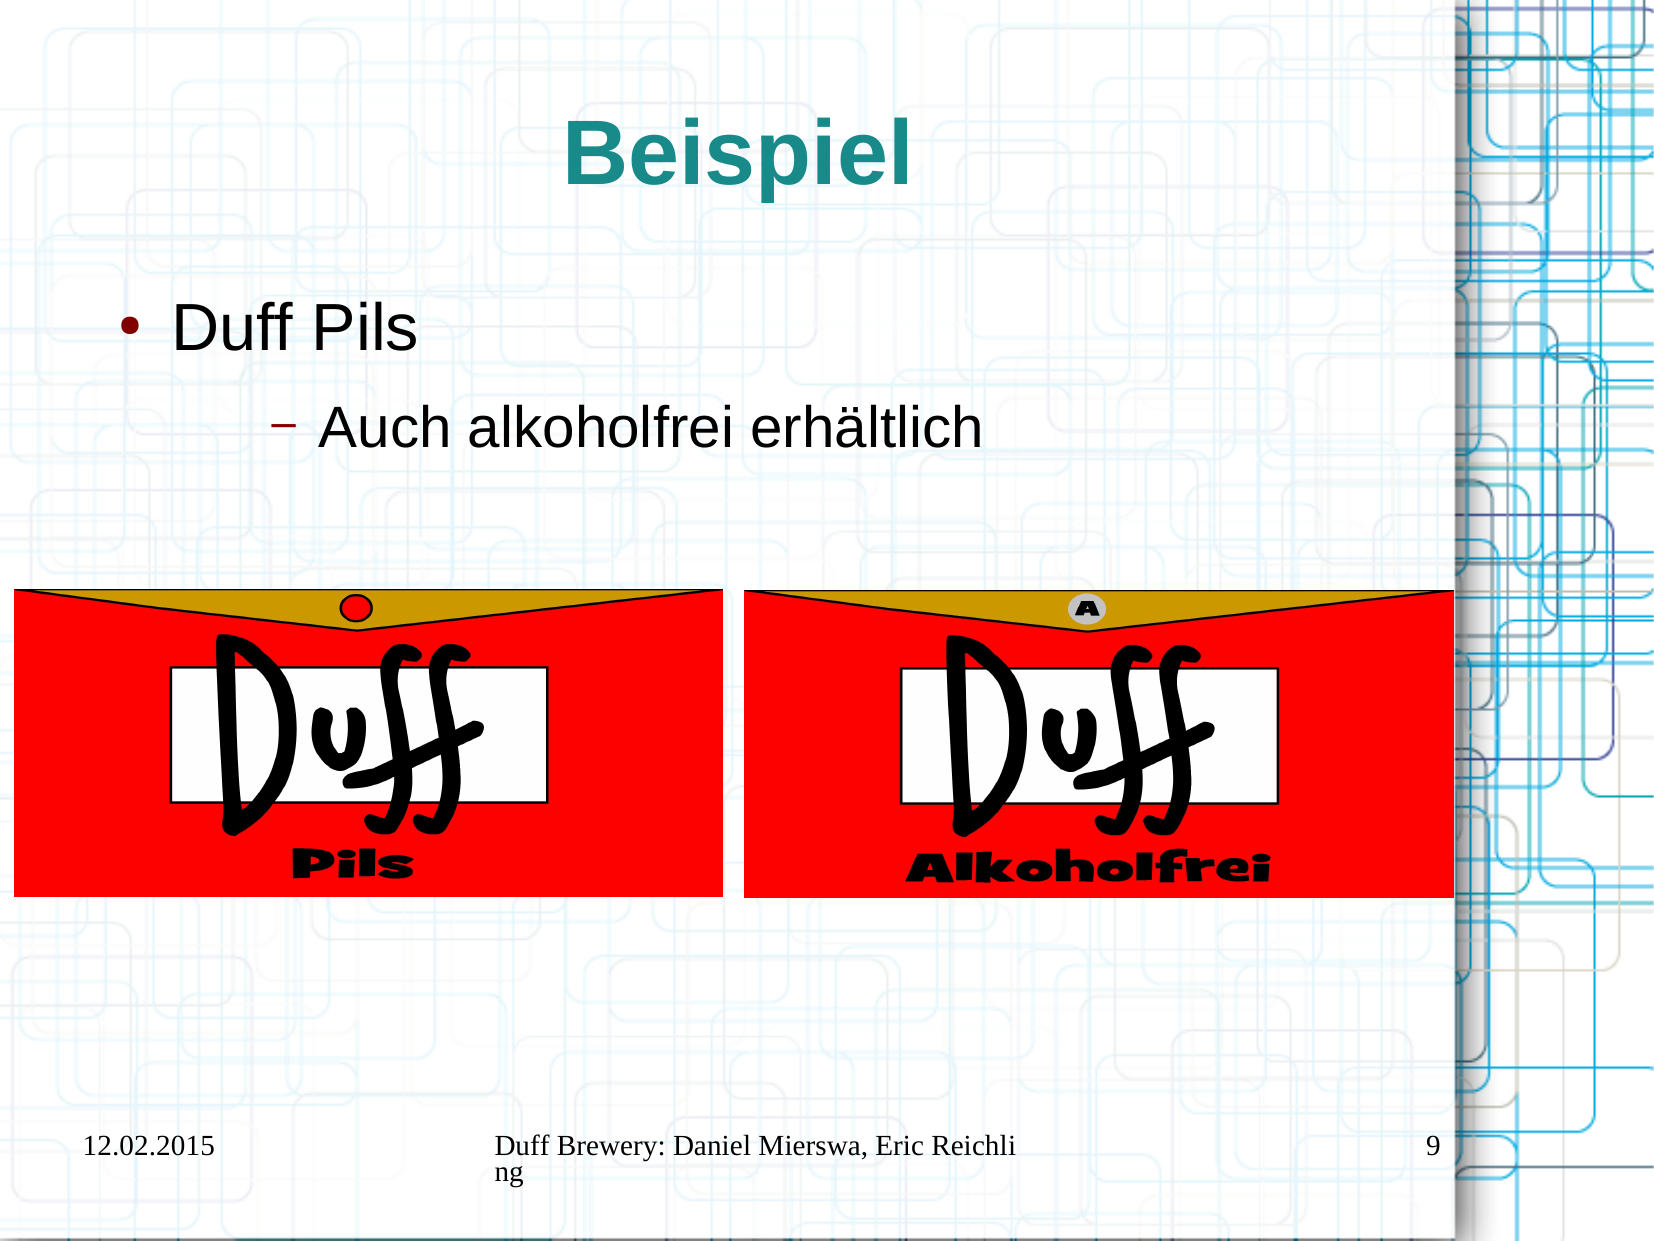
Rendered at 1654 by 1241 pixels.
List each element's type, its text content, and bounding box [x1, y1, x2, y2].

title Beispiel [59, 49, 1418, 257]
picture [0, 0, 1654, 1241]
list Duff Pils Auch alkoholfrei erhältlich [82, 290, 1418, 1109]
